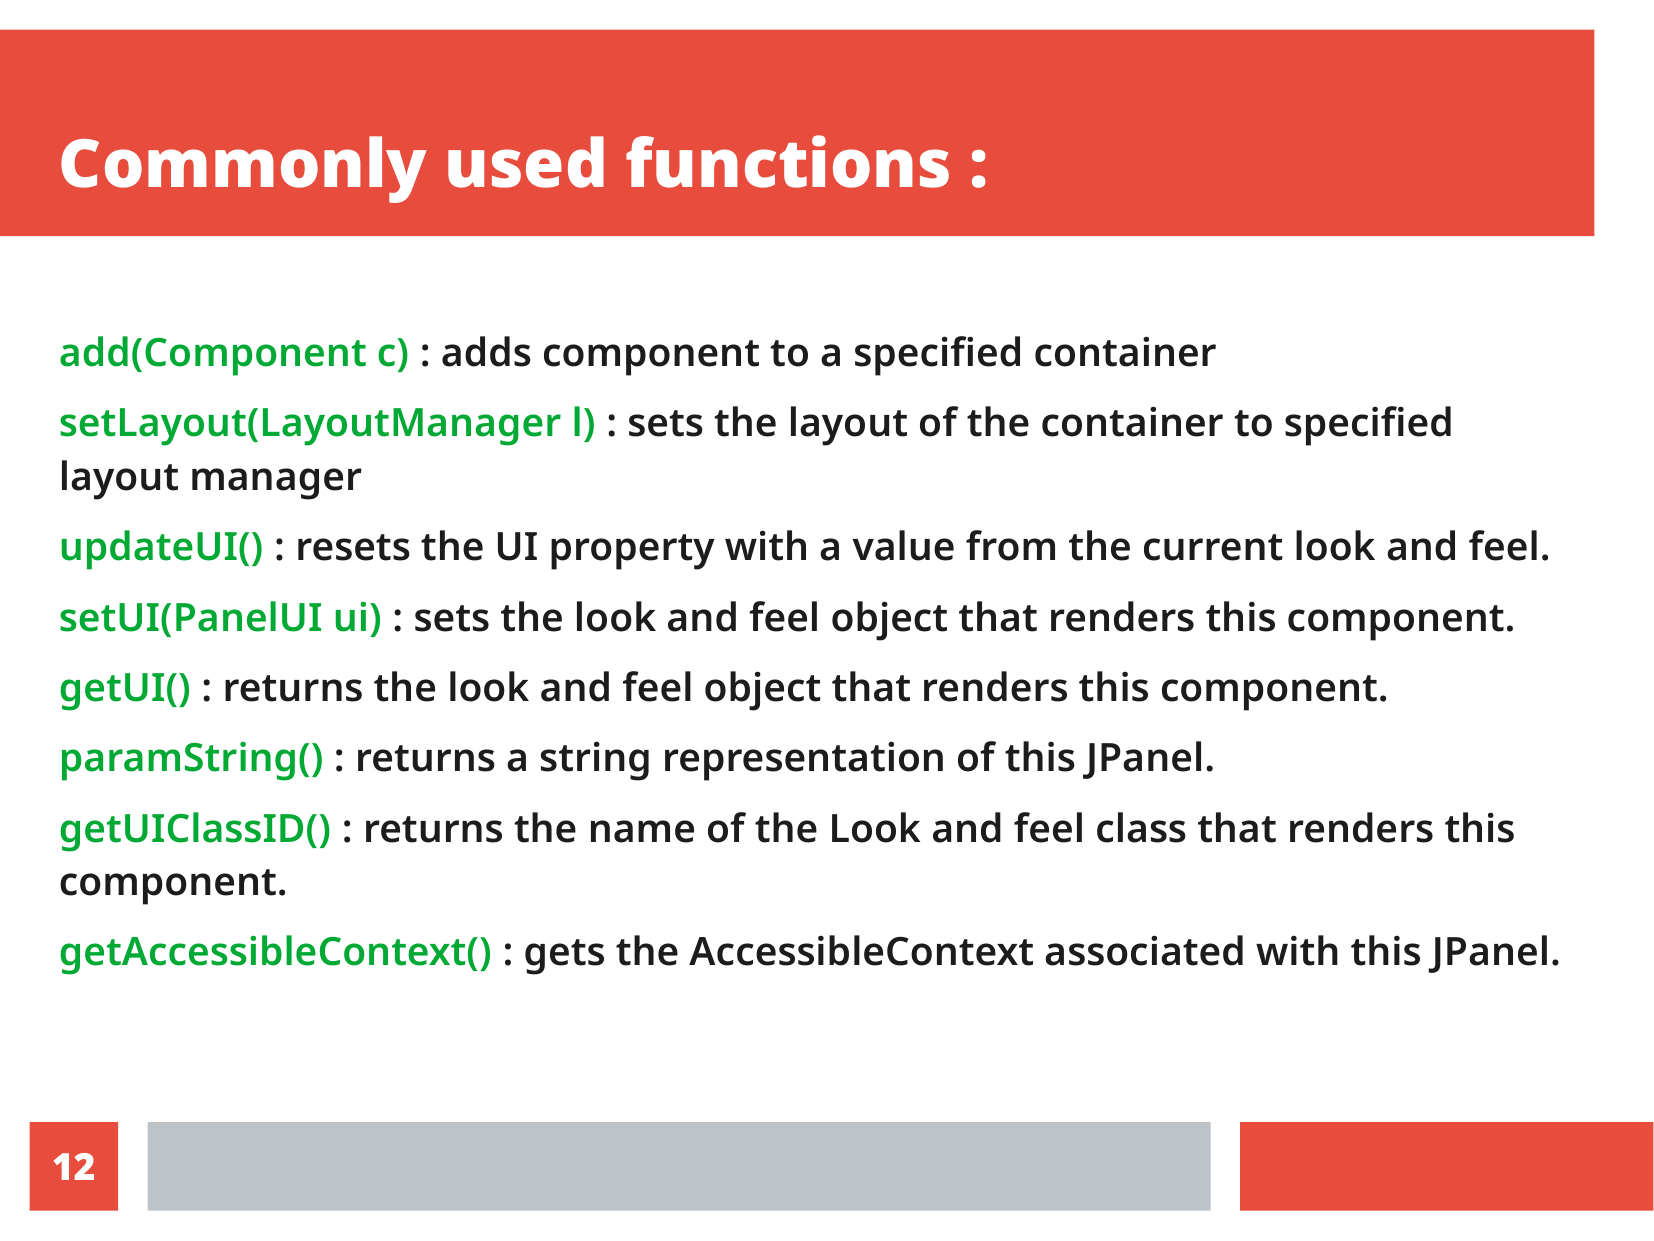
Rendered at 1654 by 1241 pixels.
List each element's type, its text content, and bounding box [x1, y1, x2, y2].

list add(Component c) : adds component to a specified container setLayout(LayoutManager l) : sets the layout of the container to specified layout manager updateUI() : resets the UI property with a value from the current look and feel. setUI(PanelUI ui) : sets the look and feel object that renders this component. getUI() : returns the look and feel object that renders this component. paramString() : returns a string representation of this JPanel. getUIClassID() : returns the name of the Look and feel class that renders this component. getAccessibleContext() : gets the AccessibleContext associated with this JPanel. [59, 324, 1565, 1093]
title Commonly used functions : [59, 59, 1595, 207]
